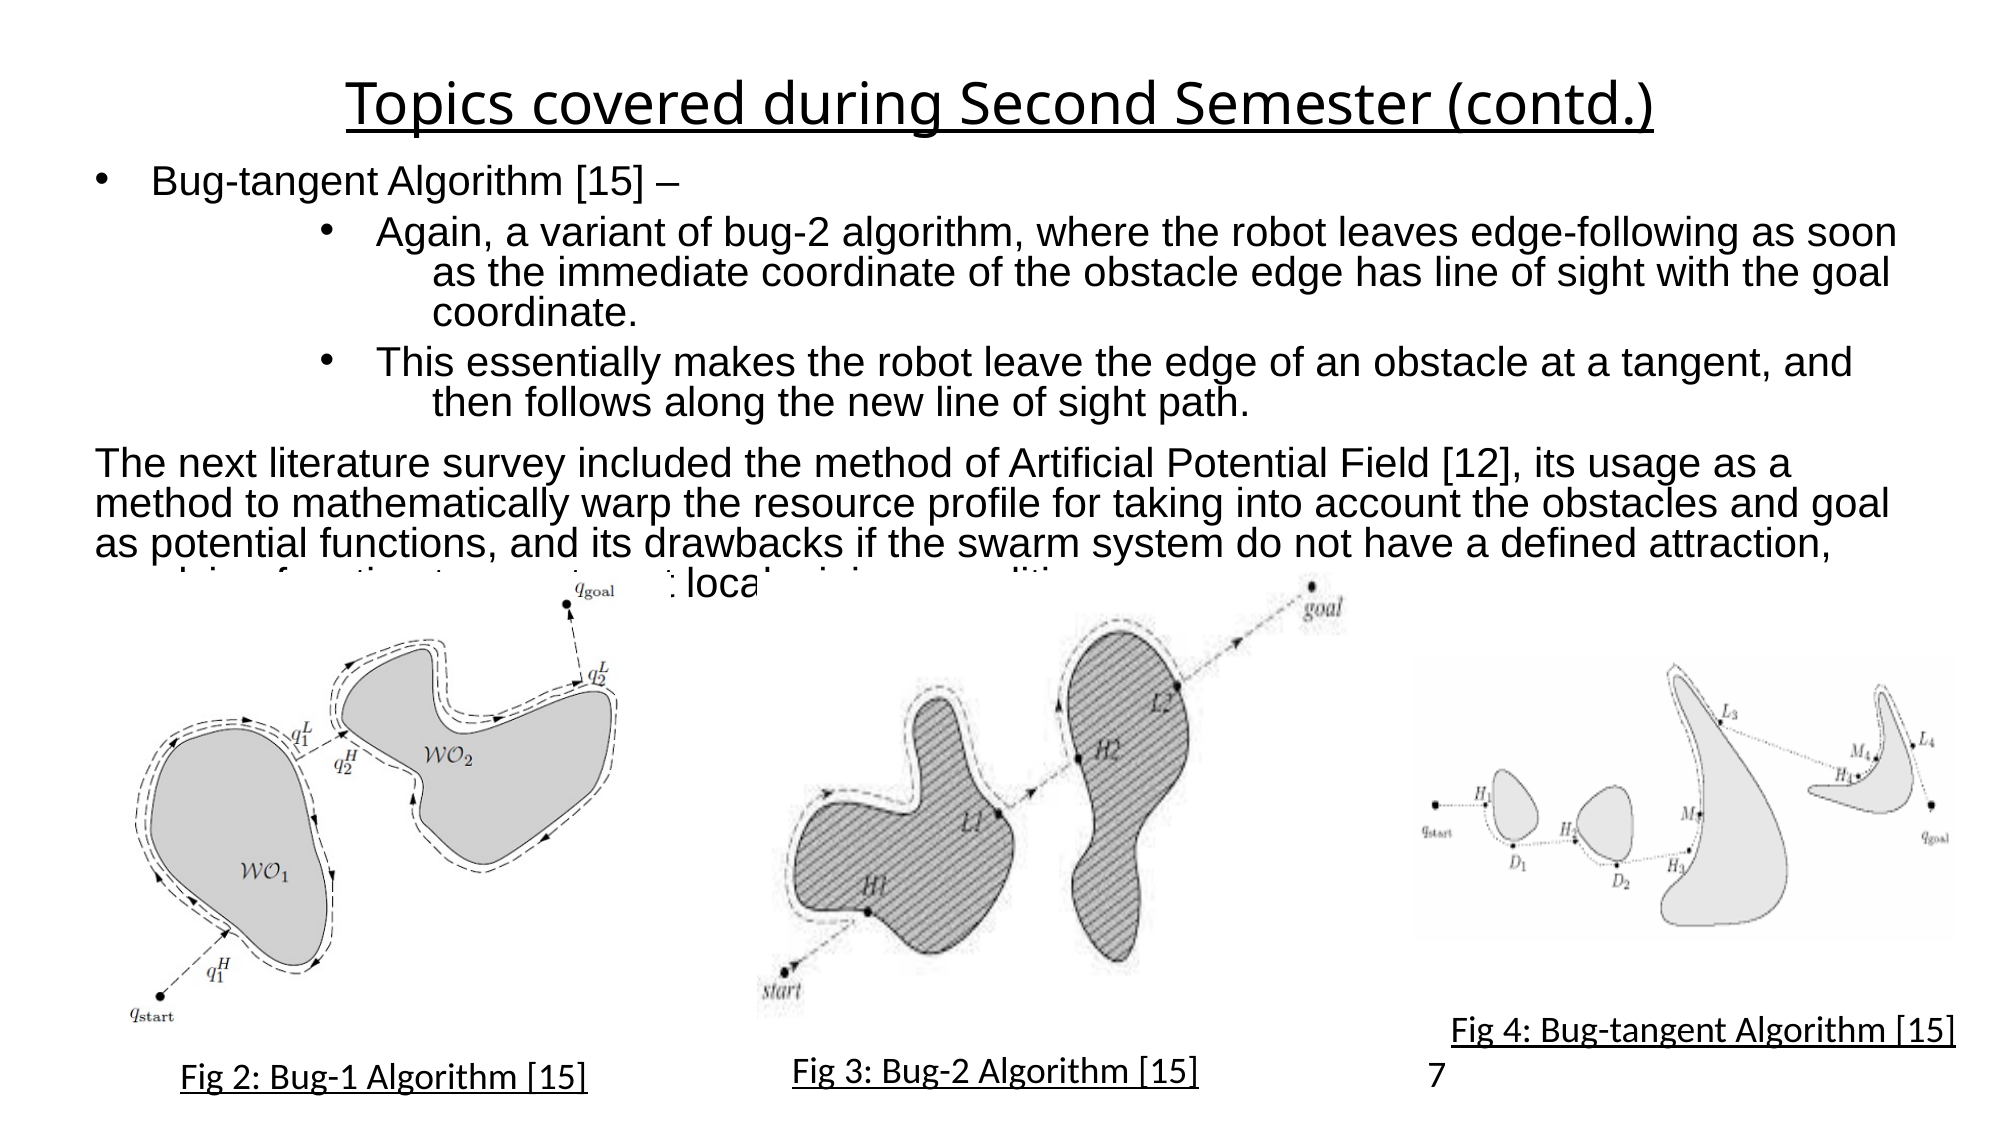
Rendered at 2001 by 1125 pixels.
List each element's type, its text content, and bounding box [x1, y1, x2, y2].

subtitle Bug-tangent Algorithm [15] – Again, a variant of bug-2 algorithm, where the robot leaves edge-following as soon as the immediate coordinate of the obstacle edge has line of sight with the goal coordinate. This essentially makes the robot leave the edge of an obstacle at a tangent, and then follows along the new line of sight path. The next literature survey included the method of Artificial Potential Field [12], its usage as a method to mathematically warp the resource profile for taking into account the obstacles and goal as potential functions, and its drawbacks if the swarm system do not have a defined attraction, repulsion function to counteract local minima conditions. [79, 156, 1921, 1043]
text_box Fig 4: Bug-tangent Algorithm [15] [1435, 997, 2000, 1059]
picture [1412, 655, 1955, 941]
text_box [1412, 1042, 1863, 1103]
text_box Fig 3: Bug-2 Algorithm [15] [776, 1038, 1369, 1100]
picture [79, 572, 671, 1039]
title Topics covered during Second Semester (contd.) [249, 66, 1750, 156]
picture [757, 572, 1349, 1024]
text_box Fig 2: Bug-1 Algorithm [15] [165, 1044, 757, 1105]
